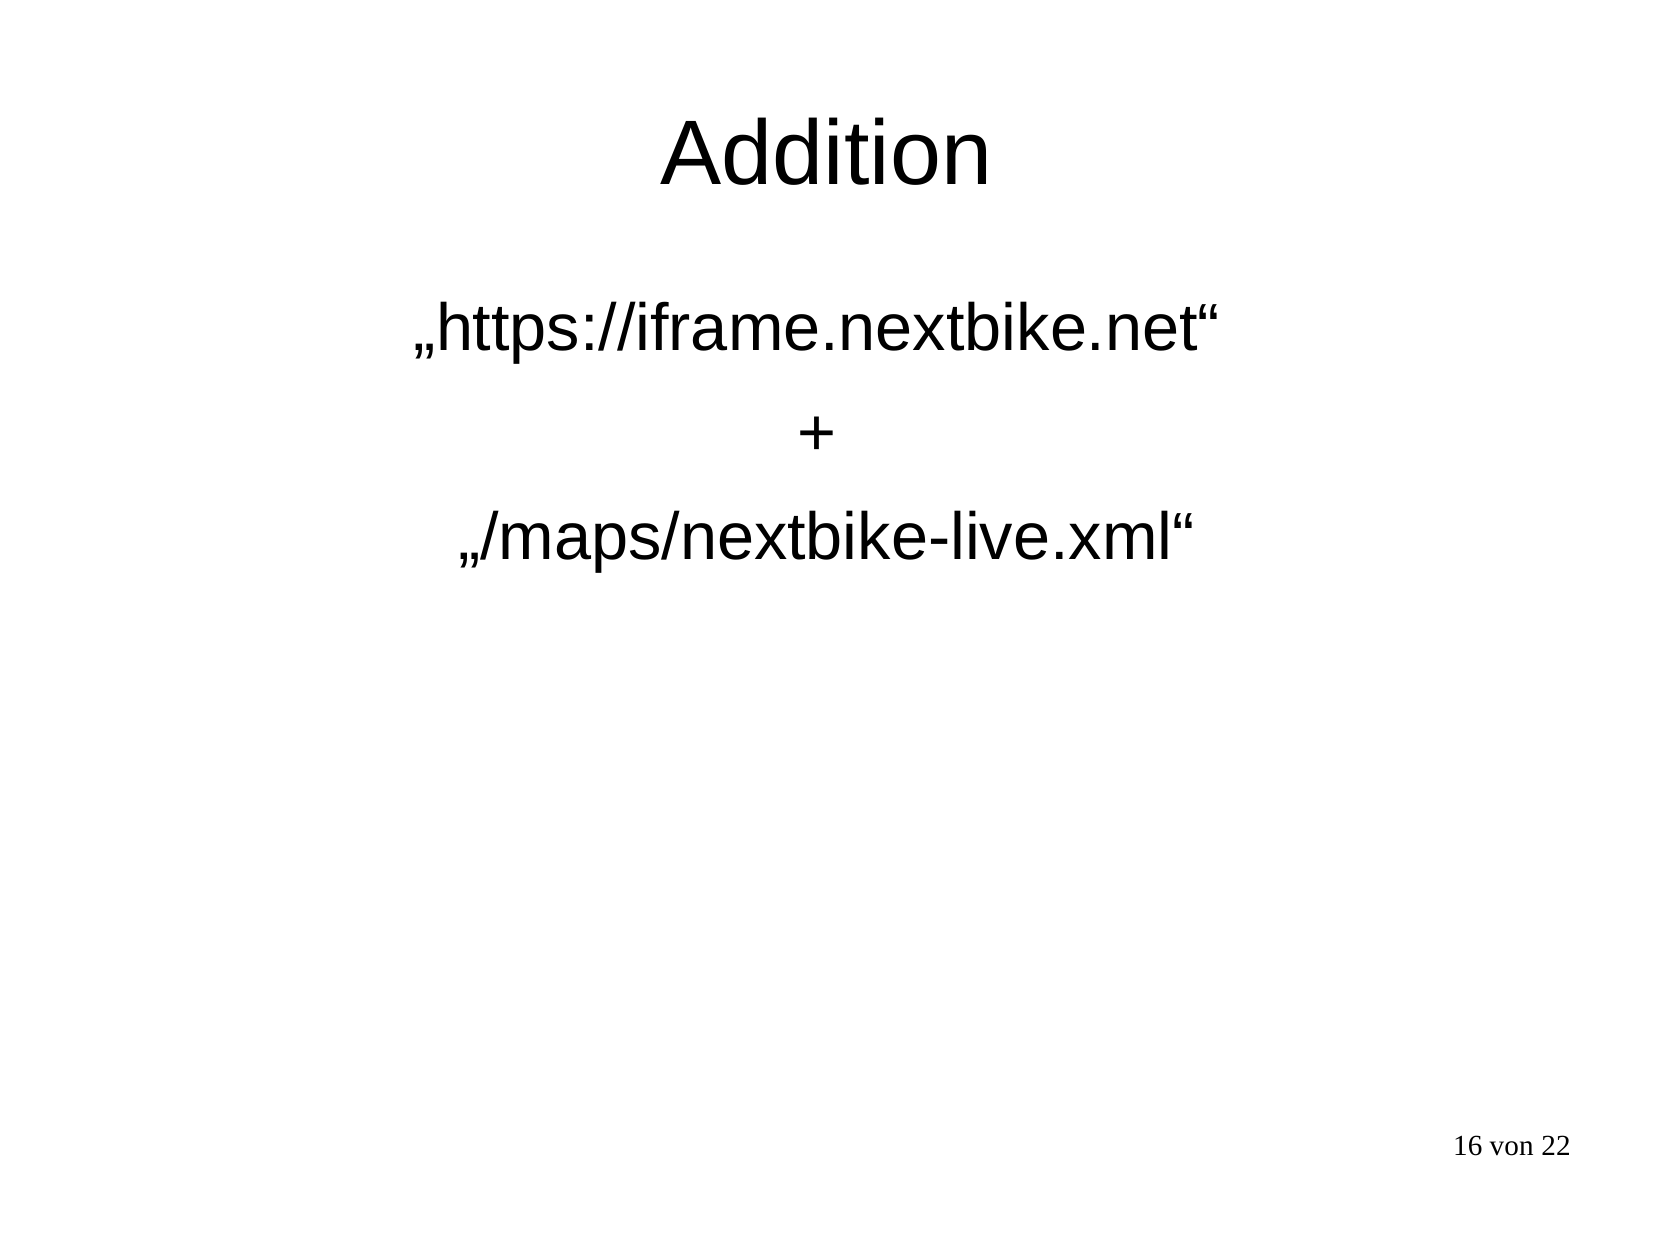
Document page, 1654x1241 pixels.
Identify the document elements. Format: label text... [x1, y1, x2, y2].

list „https://iframe.nextbike.net“ + „/maps/nextbike-live.xml“ [82, 290, 1571, 1010]
title Addition [82, 49, 1571, 257]
